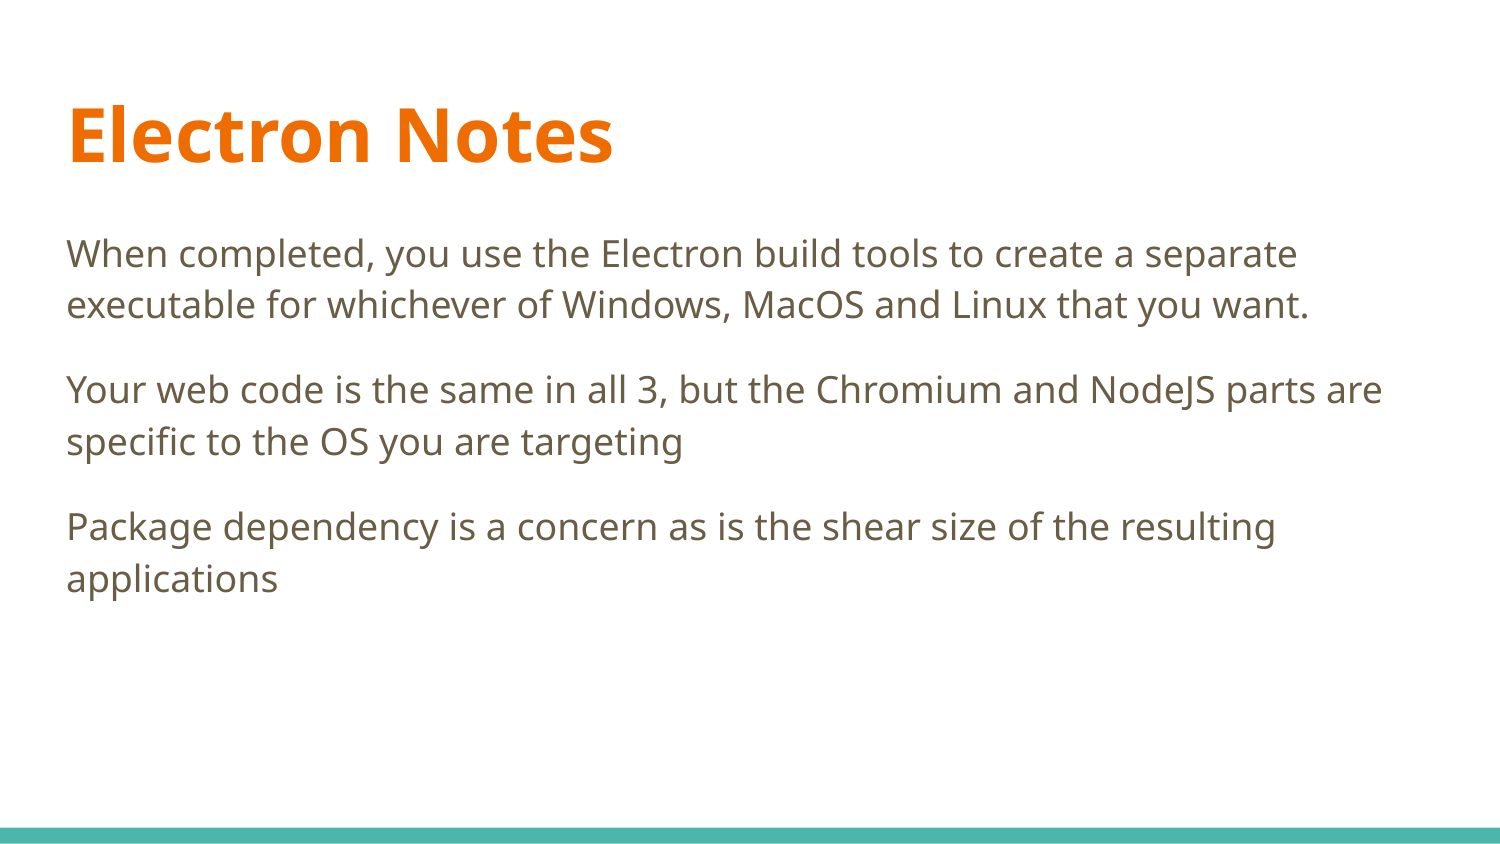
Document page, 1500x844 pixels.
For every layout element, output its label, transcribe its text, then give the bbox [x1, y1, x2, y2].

list When completed, you use the Electron build tools to create a separate executable for whichever of Windows, MacOS and Linux that you want. Your web code is the same in all 3, but the Chromium and NodeJS parts are specific to the OS you are targeting Package dependency is a concern as is the shear size of the resulting applications [51, 207, 1449, 750]
title Electron Notes [51, 72, 1449, 189]
